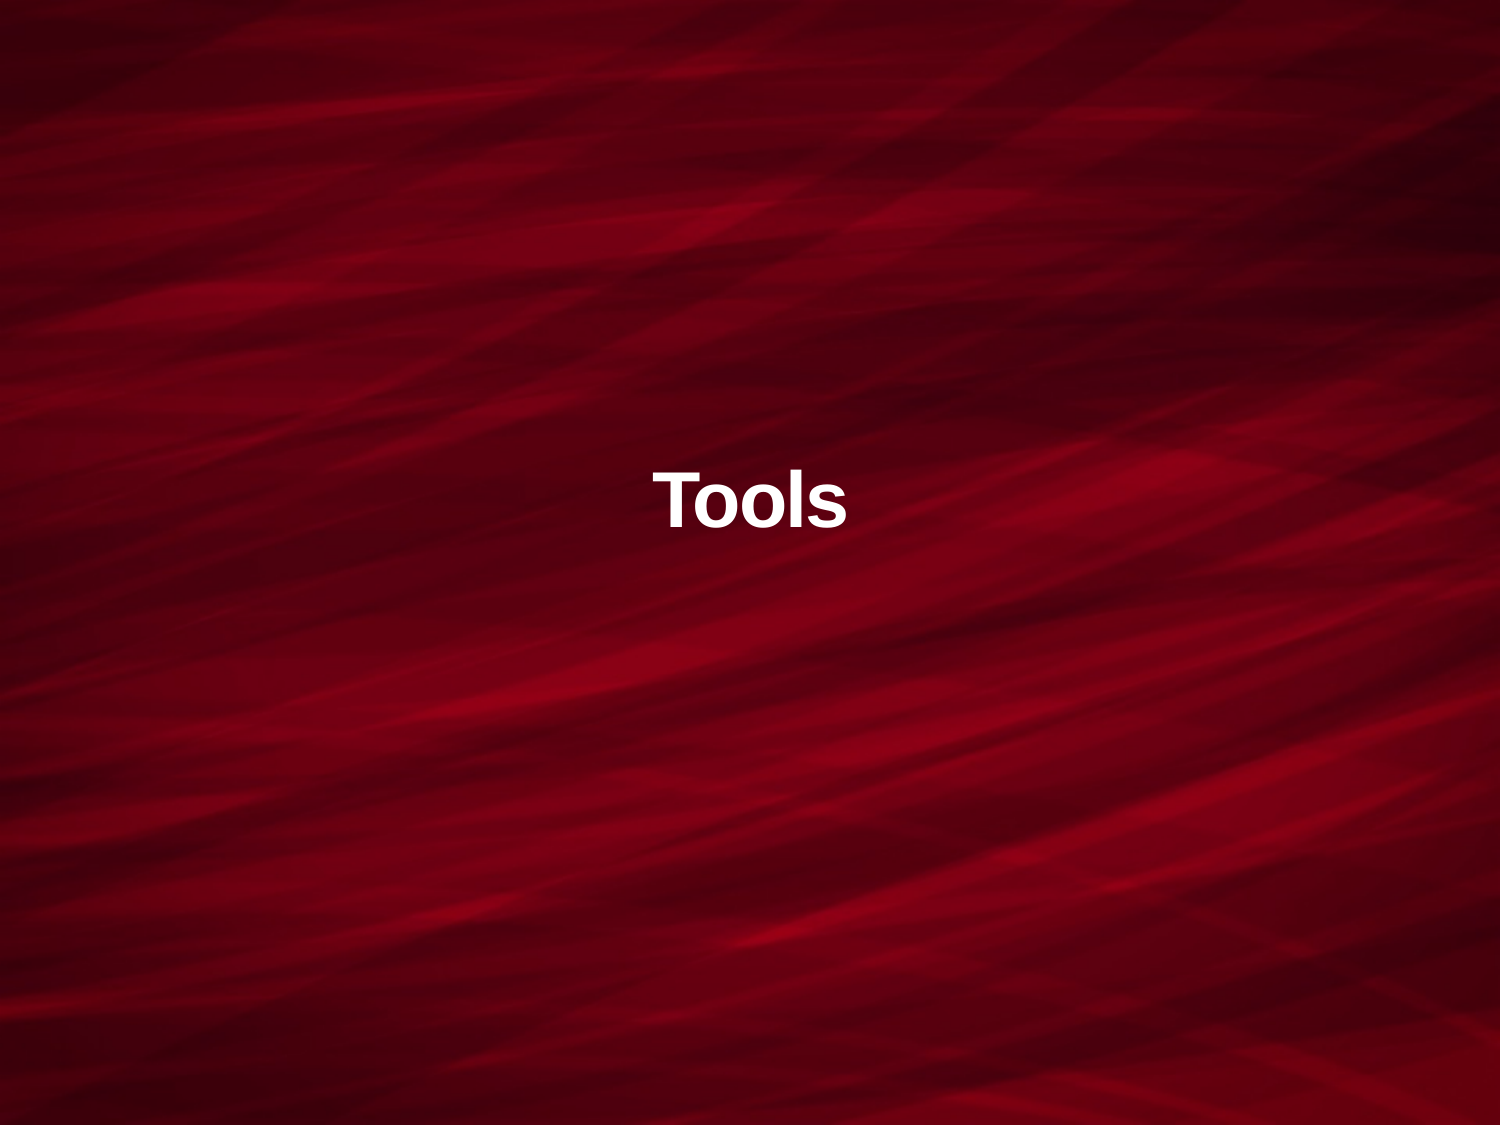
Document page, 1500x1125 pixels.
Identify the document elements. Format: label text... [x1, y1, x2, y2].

title Tools [94, 518, 1407, 607]
